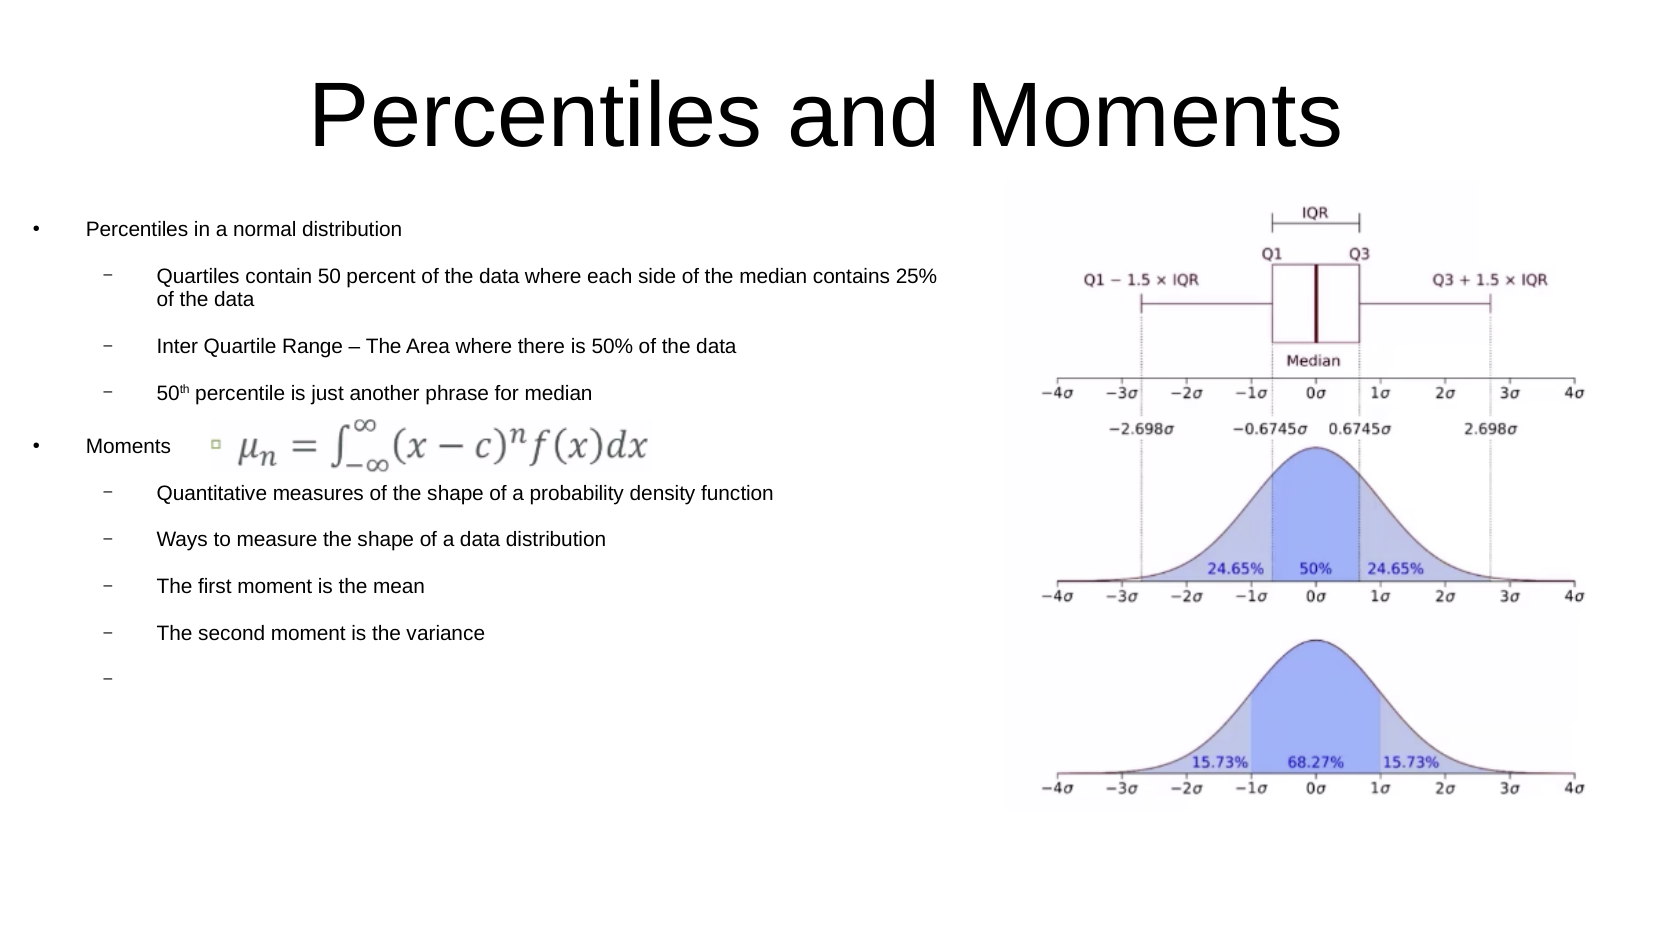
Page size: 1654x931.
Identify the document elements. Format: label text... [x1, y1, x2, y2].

list Percentiles in a normal distribution Quartiles contain 50 percent of the data where each side of the median contains 25% of the data Inter Quartile Range – The Area where there is 50% of the data 50th percentile is just another phrase for median Moments Quantitative measures of the shape of a probability density function Ways to measure the shape of a data distribution The first moment is the mean The second moment is the variance [15, 217, 1571, 916]
picture [1005, 179, 1616, 811]
picture [210, 419, 652, 473]
title Percentiles and Moments [82, 37, 1571, 193]
